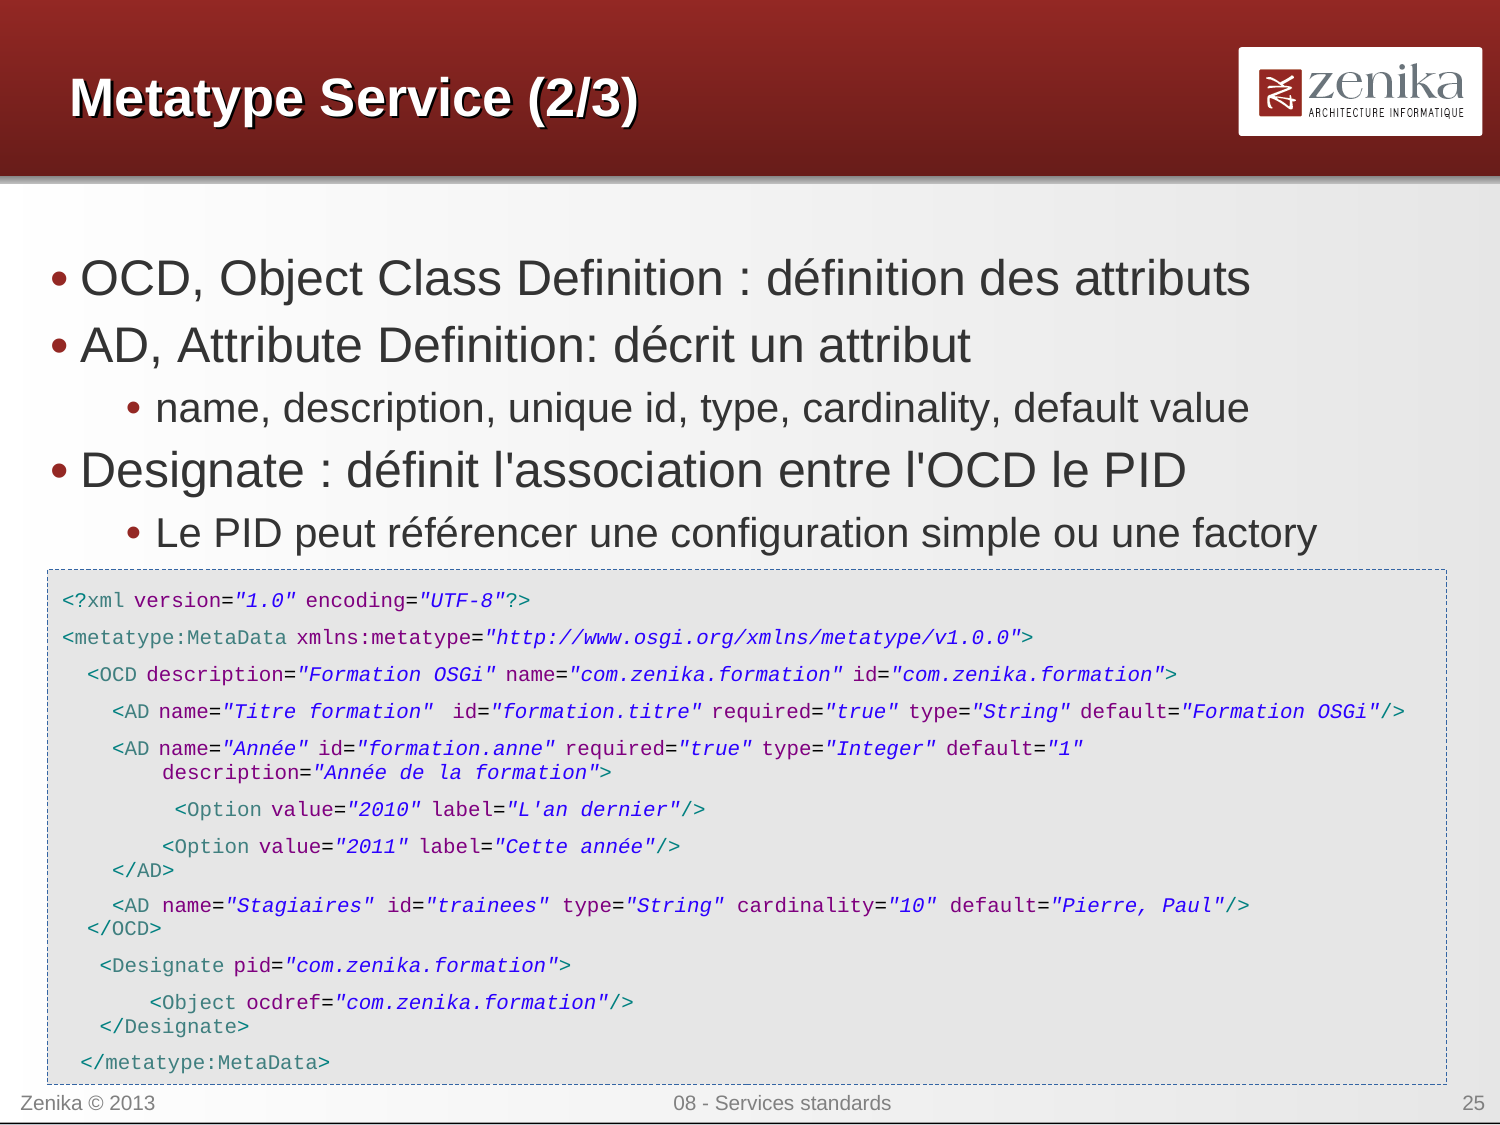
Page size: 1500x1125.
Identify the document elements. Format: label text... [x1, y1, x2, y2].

list OCD, Object Class Definition : définition des attributs AD, Attribute Definition: décrit un attribut name, description, unique id, type, cardinality, default value Designate : définit l'association entre l'OCD le PID Le PID peut référencer une configuration simple ou une factory [50, 249, 1435, 569]
list <?xml version="1.0" encoding="UTF-8"?> <metatype:MetaData xmlns:metatype="http://www.osgi.org/xmlns/metatype/v1.0.0"> <OCD description="Formation OSGi" name="com.zenika.formation" id="com.zenika.formation"> <AD name="Titre formation" id="formation.titre" required="true" type="String" default="Formation OSGi"/> <AD name="Année" id="formation.anne" required="true" type="Integer" default="1" description="Année de la formation"> <Option value="2010" label="L'an dernier"/> <Option value="2011" label="Cette année"/> </AD> <AD name="Stagiaires" id="trainees" type="String" cardinality="10" default="Pierre, Paul"/> </OCD> <Designate pid="com.zenika.formation"> <Object ocdref="com.zenika.formation"/> </Designate> </metatype:MetaData> [47, 569, 1447, 1082]
title Metatype Service (2/3) [50, 15, 1206, 180]
picture [1257, 58, 1464, 125]
